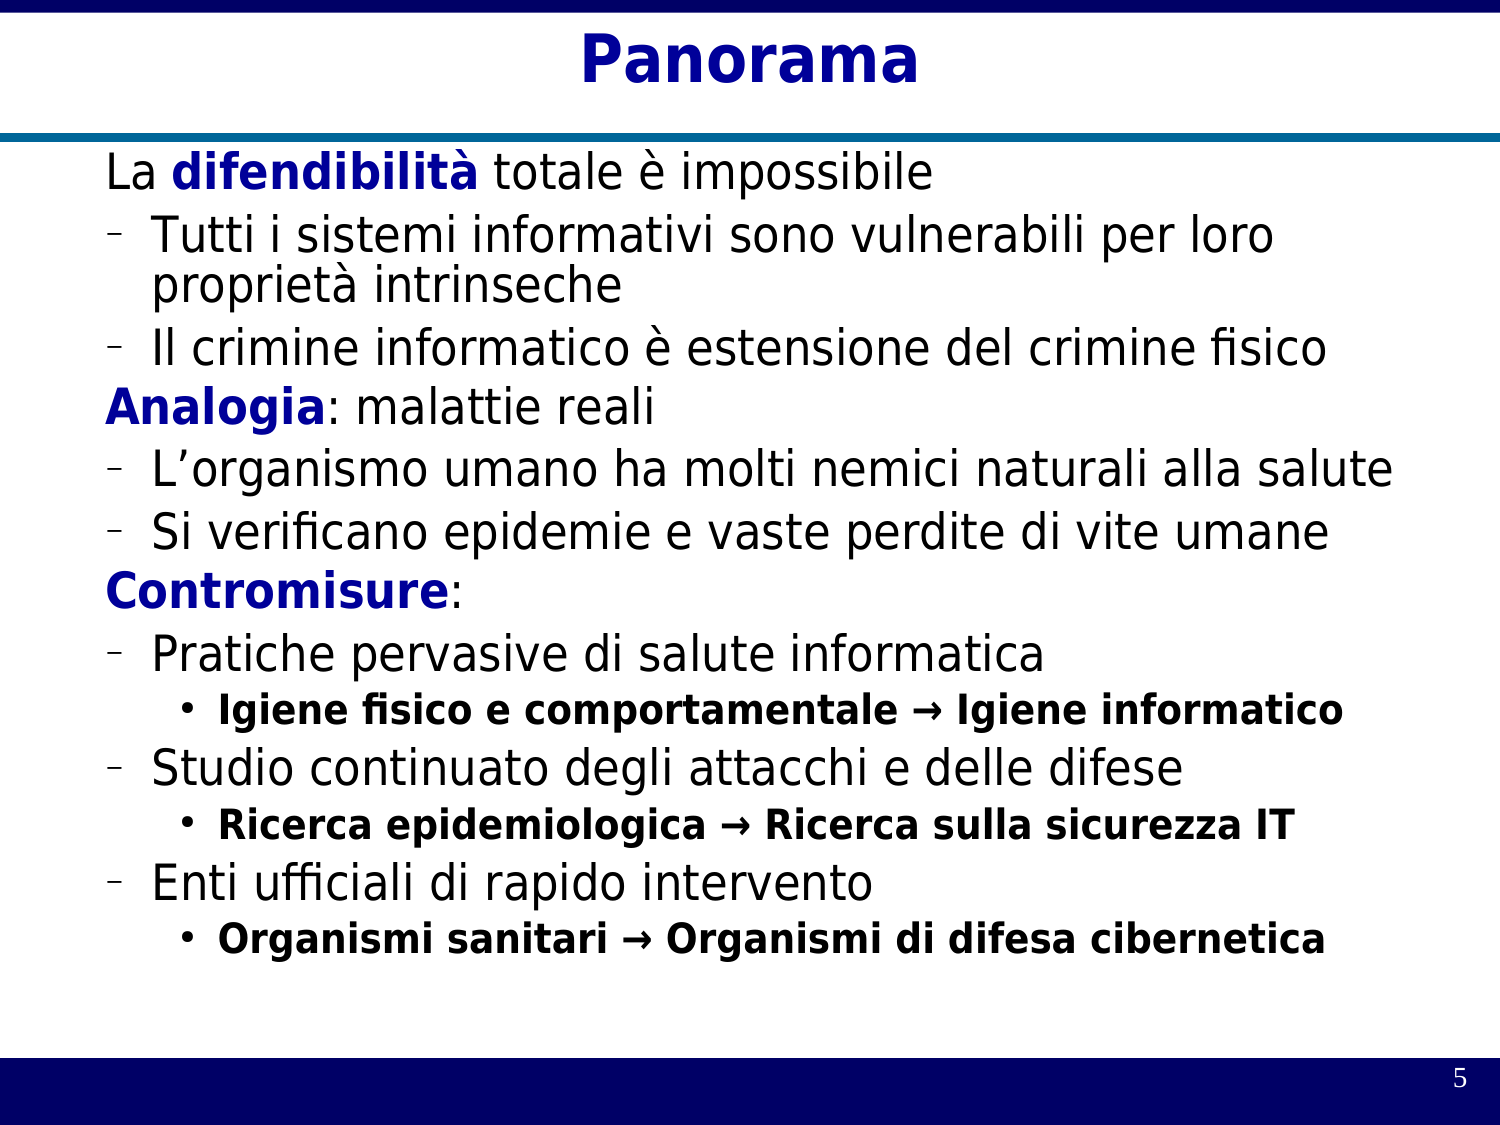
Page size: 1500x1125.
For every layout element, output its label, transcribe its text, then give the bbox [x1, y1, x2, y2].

title Panorama [30, 0, 1471, 126]
list La difendibilità totale è impossibile Tutti i sistemi informativi sono vulnerabili per loro proprietà intrinseche Il crimine informatico è estensione del crimine fisico Analogia: malattie reali L’organismo umano ha molti nemici naturali alla salute Si verificano epidemie e vaste perdite di vite umane Contromisure: Pratiche pervasive di salute informatica Igiene fisico e comportamentale → Igiene informatico Studio continuato degli attacchi e delle difese Ricerca epidemiologica → Ricerca sulla sicurezza IT Enti ufficiali di rapido intervento Organismi sanitari → Organismi di difesa cibernetica [30, 149, 1471, 1021]
